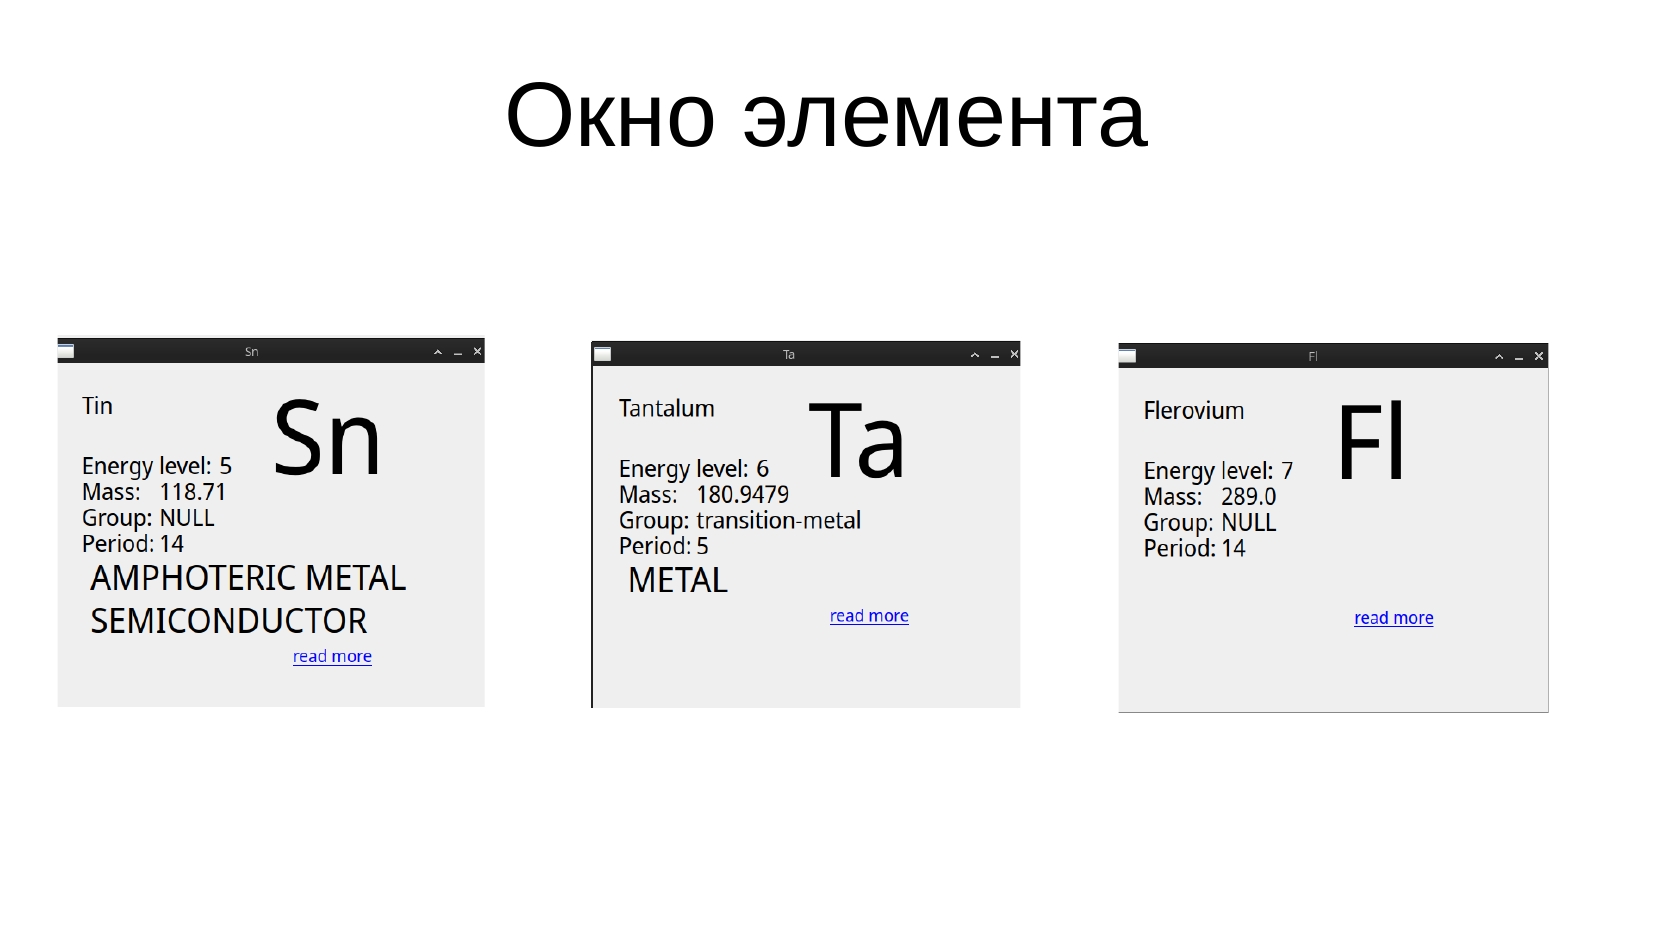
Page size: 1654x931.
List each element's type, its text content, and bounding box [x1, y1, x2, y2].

picture [57, 335, 485, 707]
picture [591, 340, 1021, 708]
title Окно элемента [82, 37, 1571, 193]
picture [1118, 343, 1549, 713]
